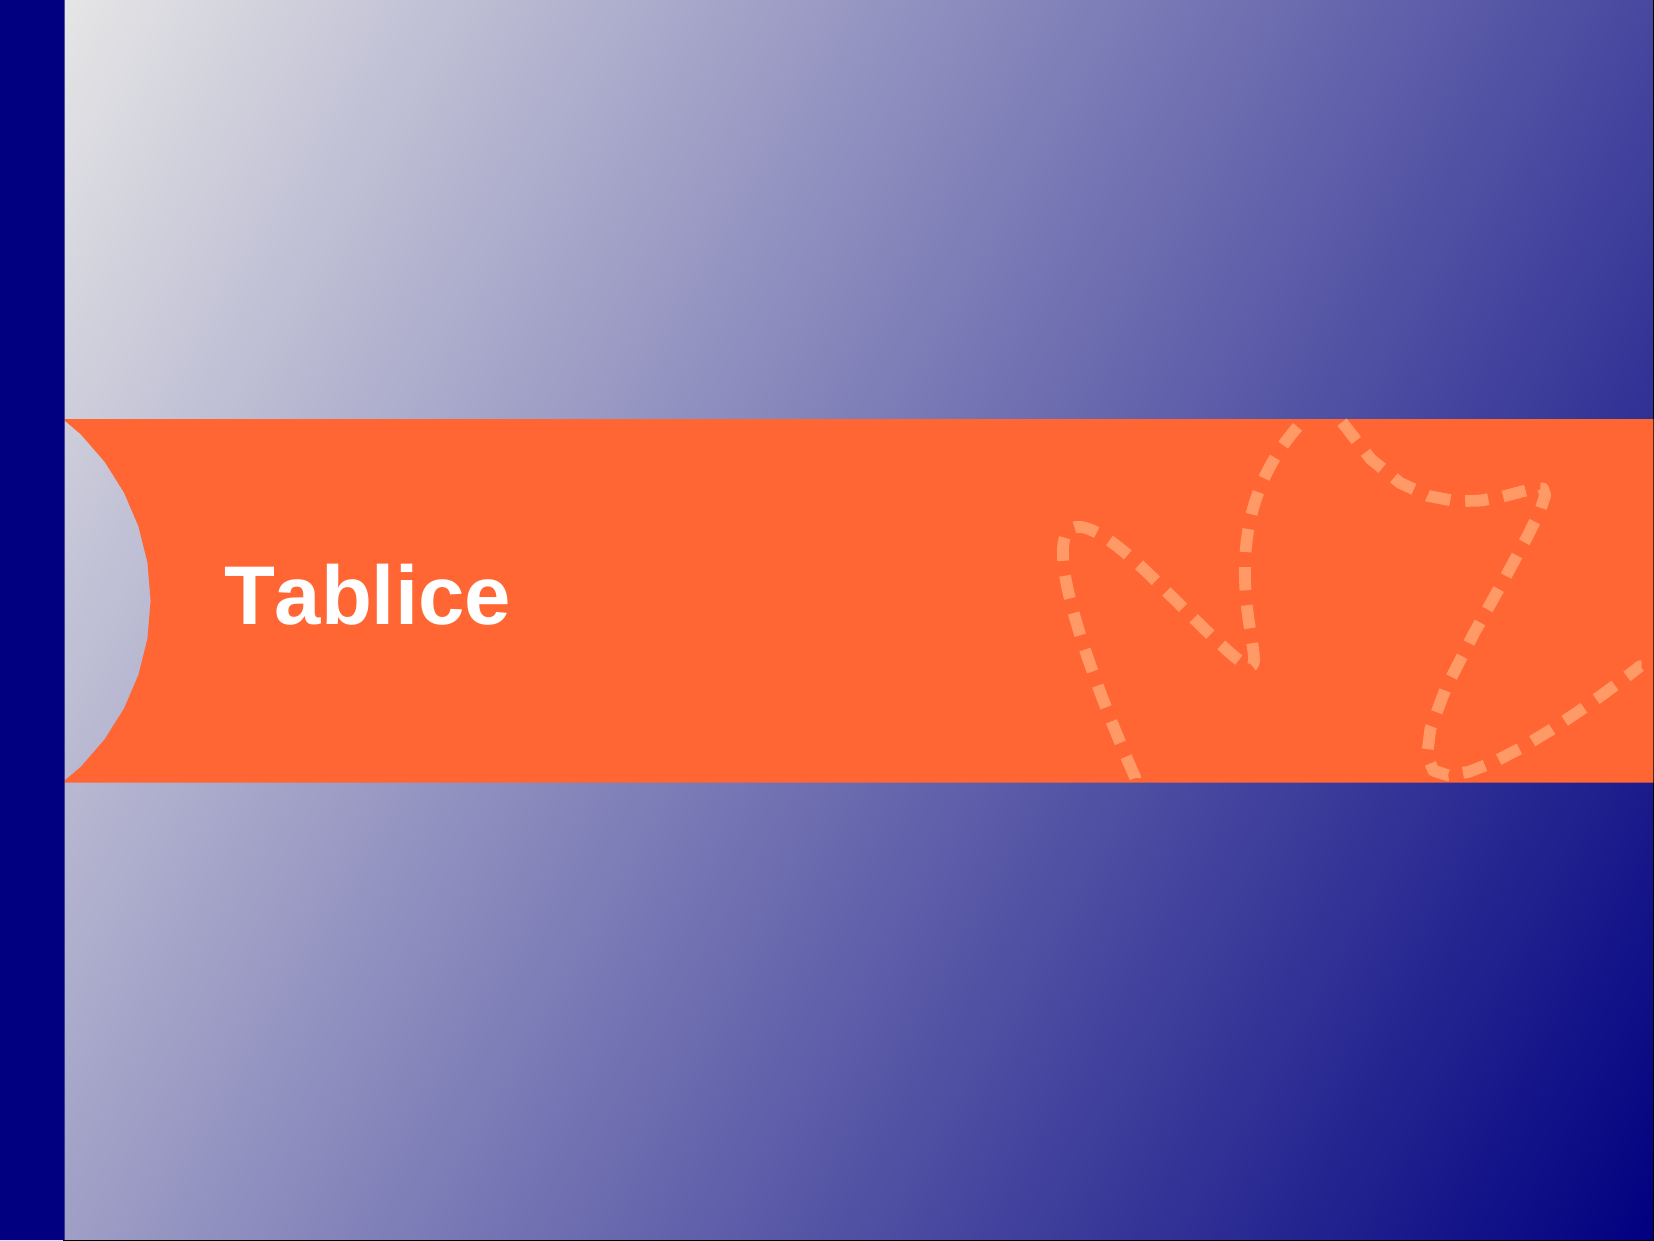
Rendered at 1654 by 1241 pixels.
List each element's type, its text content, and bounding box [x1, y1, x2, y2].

title Tablice [224, 497, 1093, 704]
